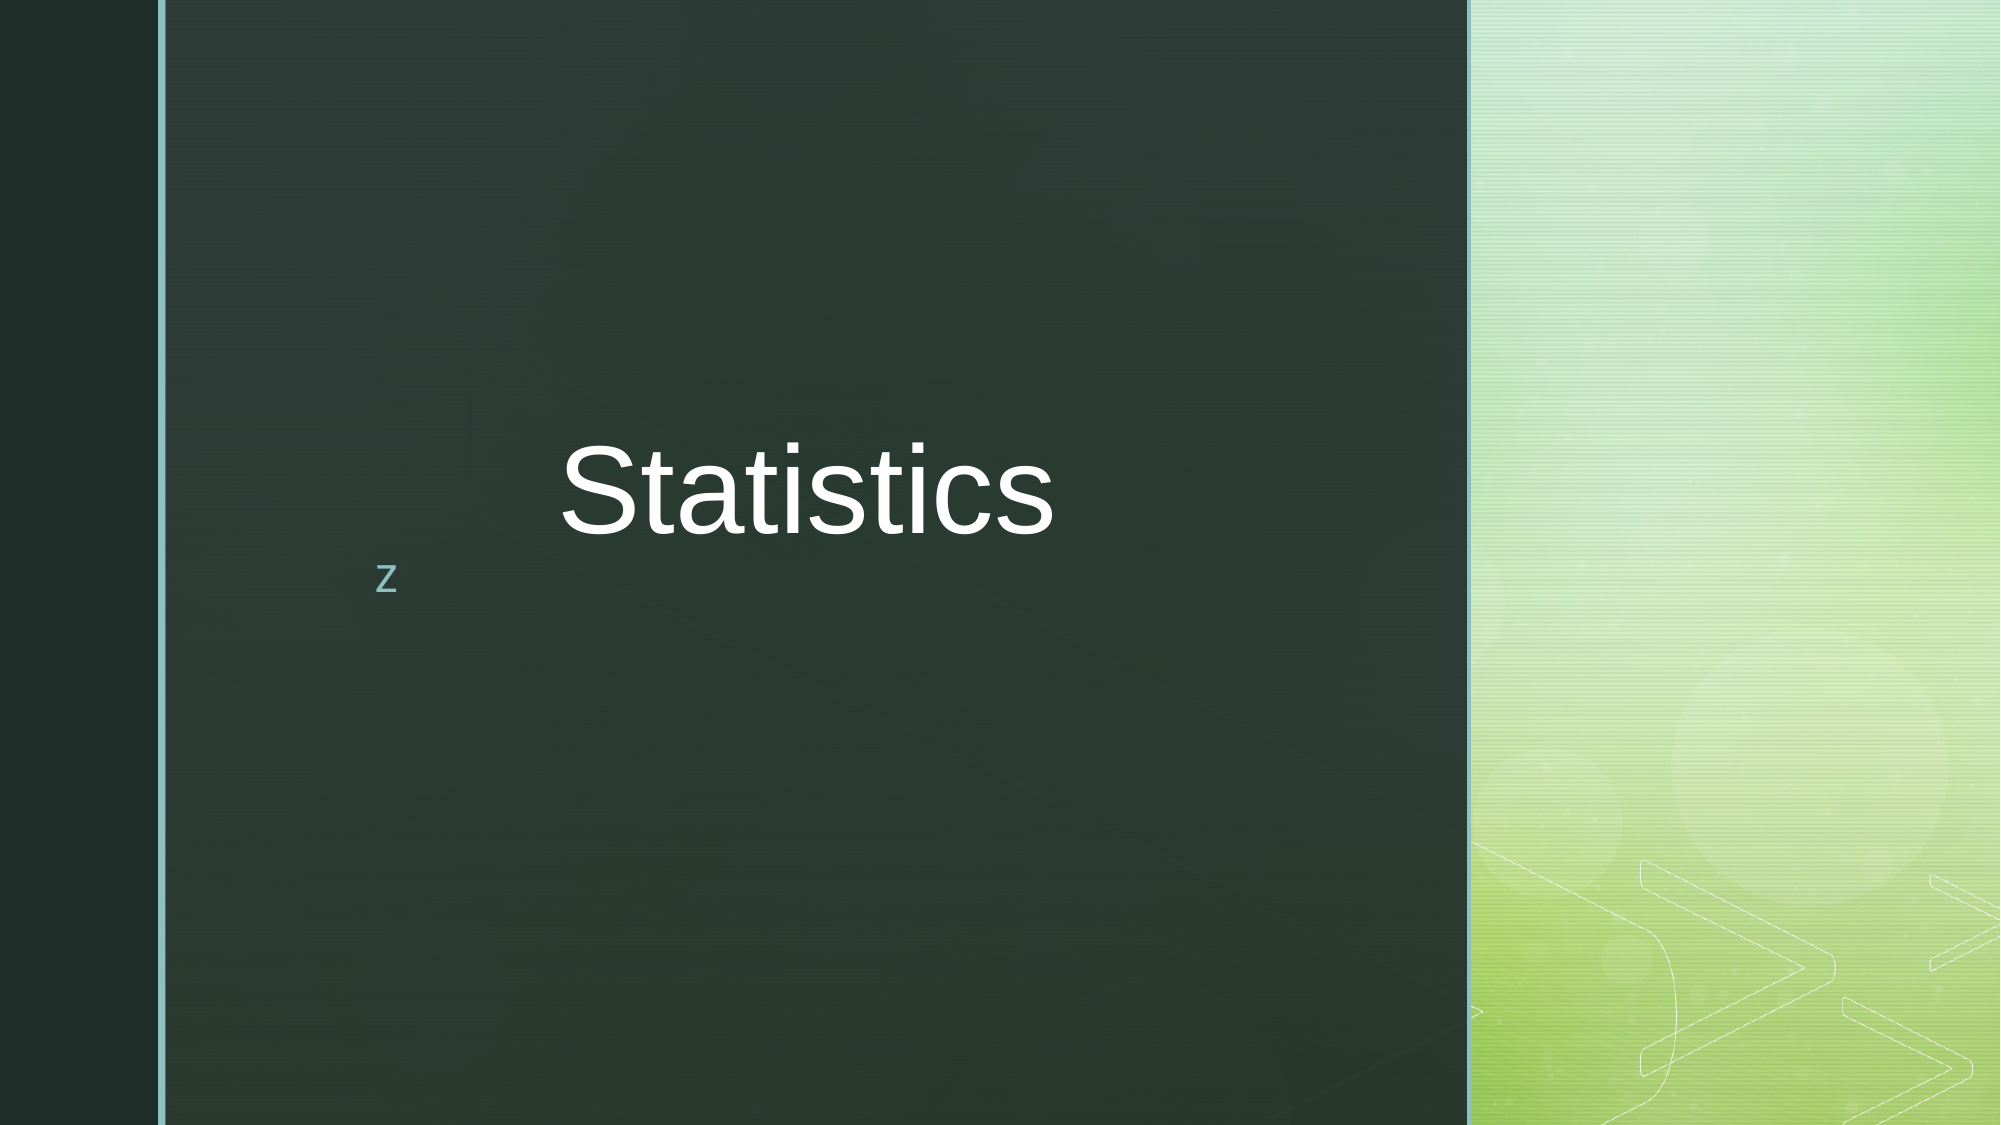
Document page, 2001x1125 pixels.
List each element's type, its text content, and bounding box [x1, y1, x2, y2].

title Statistics [354, 417, 1260, 790]
